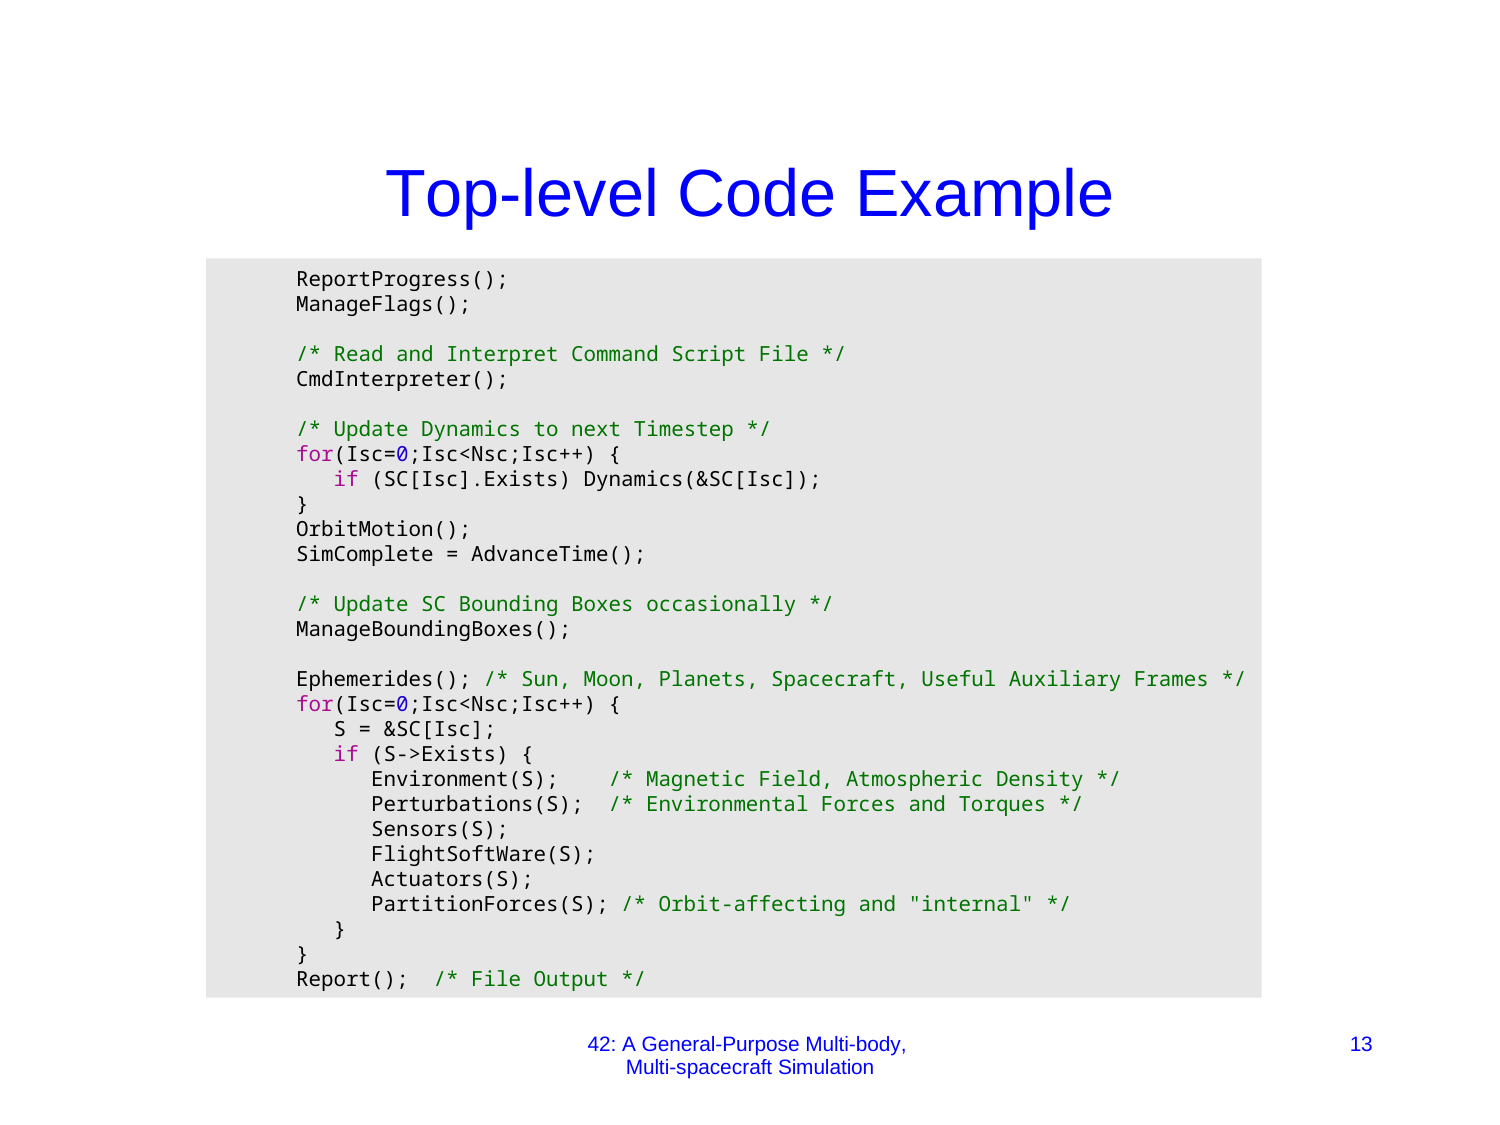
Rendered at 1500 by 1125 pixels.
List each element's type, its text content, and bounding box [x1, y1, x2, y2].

title Top-level Code Example [112, 99, 1388, 288]
text_box ReportProgress(); ManageFlags(); /* Read and Interpret Command Script File */ CmdInterpreter(); /* Update Dynamics to next Timestep */ for(Isc=0;Isc<Nsc;Isc++) { if (SC[Isc].Exists) Dynamics(&SC[Isc]); } OrbitMotion(); SimComplete = AdvanceTime(); /* Update SC Bounding Boxes occasionally */ ManageBoundingBoxes(); Ephemerides(); /* Sun, Moon, Planets, Spacecraft, Useful Auxiliary Frames */ for(Isc=0;Isc<Nsc;Isc++) { S = &SC[Isc]; if (S->Exists) { Environment(S); /* Magnetic Field, Atmospheric Density */ Perturbations(S); /* Environmental Forces and Torques */ Sensors(S); FlightSoftWare(S); Actuators(S); PartitionForces(S); /* Orbit-affecting and "internal" */ } } Report(); /* File Output */ [206, 258, 1262, 998]
